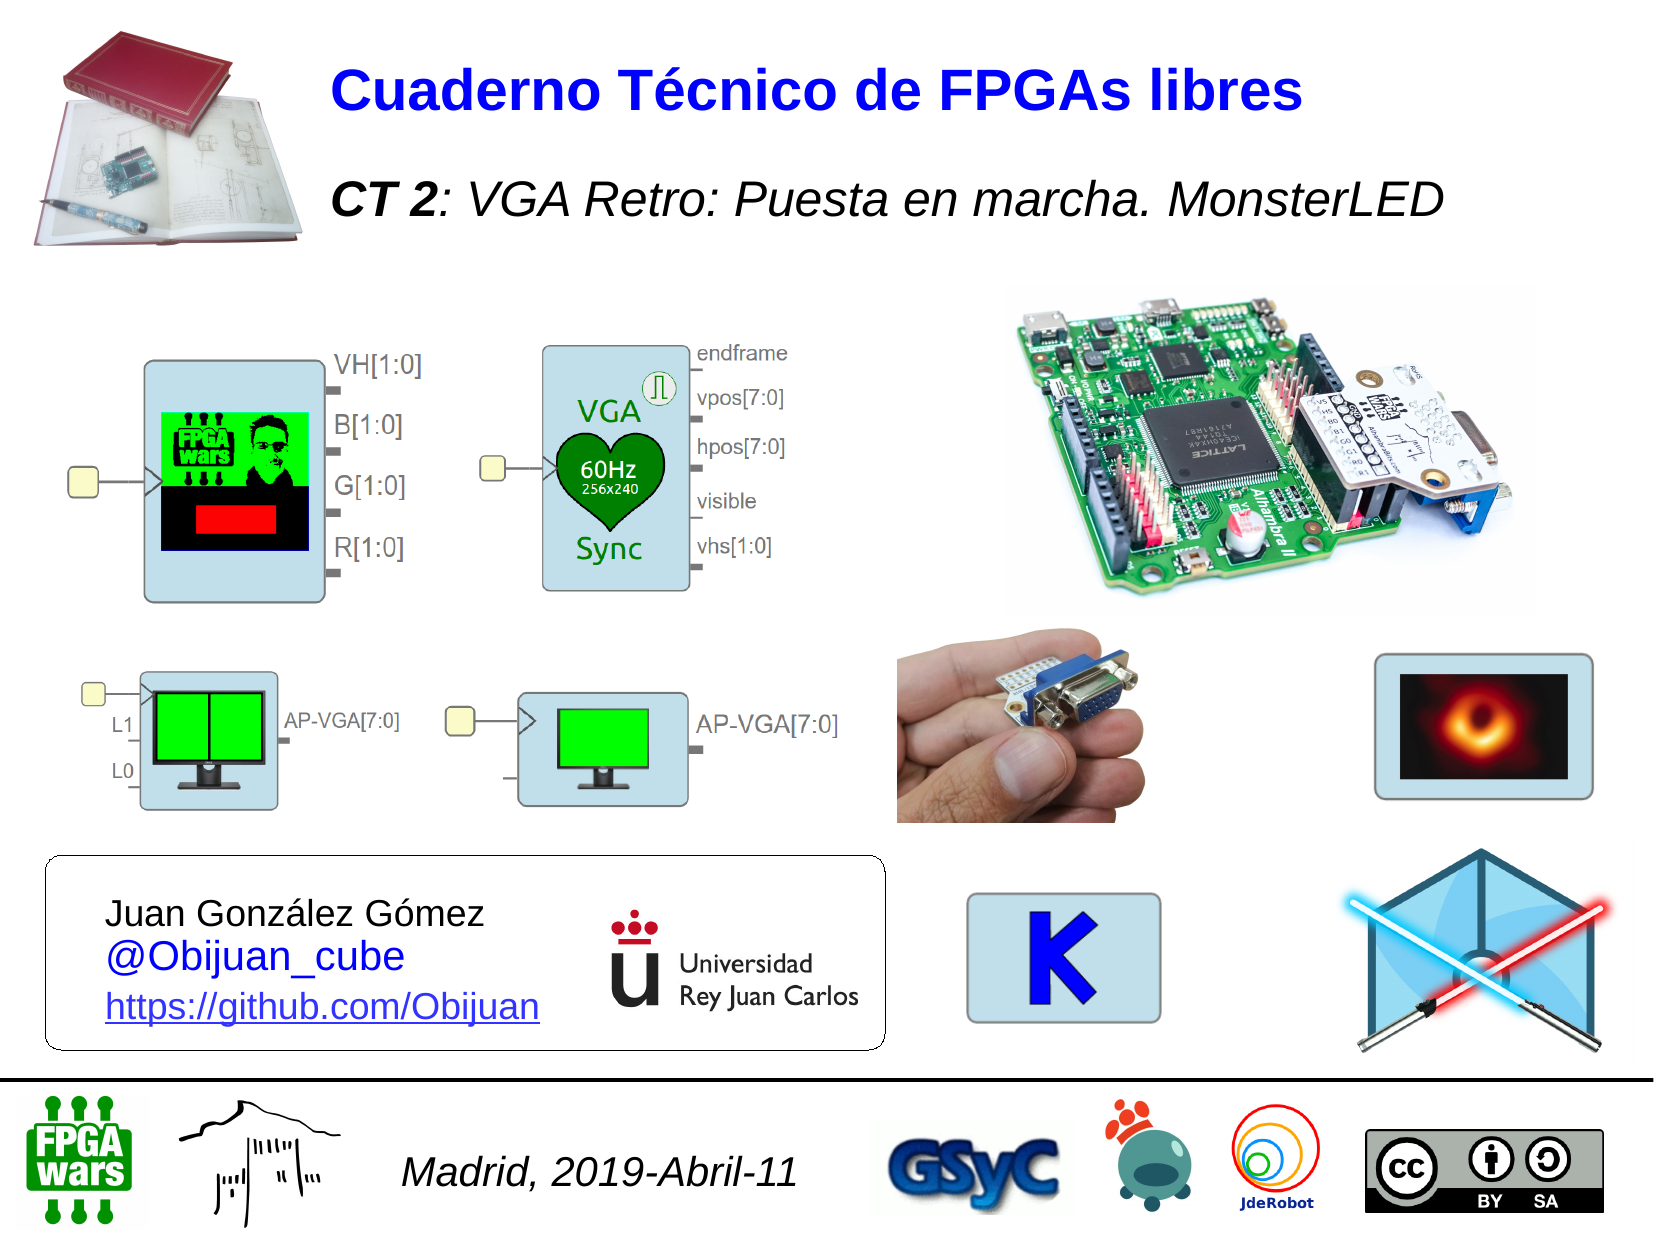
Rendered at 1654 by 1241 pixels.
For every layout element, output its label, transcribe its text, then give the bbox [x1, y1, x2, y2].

picture [1365, 1120, 1604, 1221]
picture [870, 1120, 1076, 1216]
text_box CT 2: VGA Retro: Puesta en marcha. MonsterLED [330, 143, 1561, 256]
text_box [45, 855, 886, 1051]
picture [1322, 839, 1636, 1066]
picture [15, 1095, 150, 1231]
picture [897, 284, 1537, 824]
picture [10, 26, 432, 616]
picture [1090, 1094, 1336, 1216]
picture [437, 674, 841, 819]
text_box Madrid, 2019-Abril-11 [360, 1125, 841, 1219]
text_box Juan González Gómez [90, 885, 601, 946]
picture [165, 1089, 361, 1241]
title Cuaderno Técnico de FPGAs libres [330, 15, 1471, 143]
picture [465, 327, 796, 601]
picture [960, 884, 1168, 1029]
picture [78, 659, 406, 820]
picture [1363, 638, 1606, 811]
picture [595, 899, 871, 1021]
text_box https://github.com/Obijuan [90, 978, 556, 1036]
text_box @Obijuan_cube [90, 925, 451, 1001]
